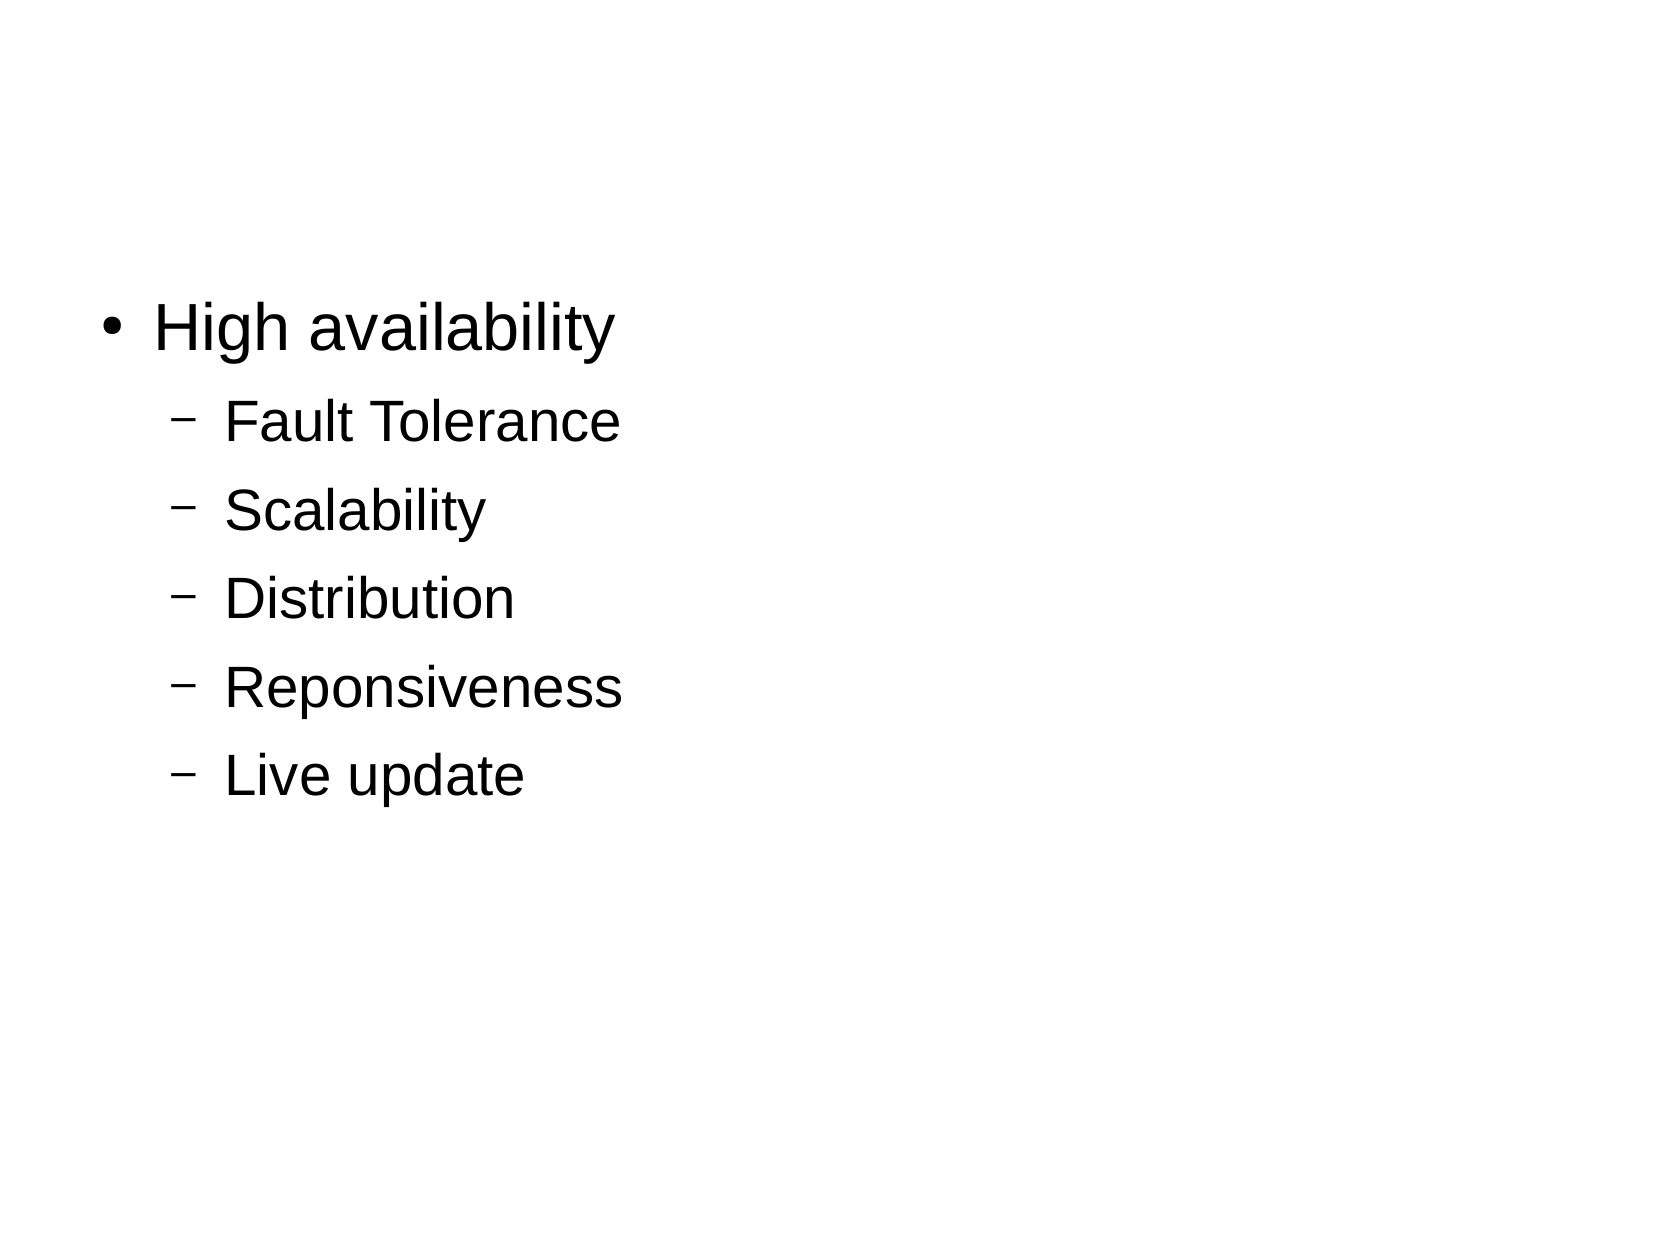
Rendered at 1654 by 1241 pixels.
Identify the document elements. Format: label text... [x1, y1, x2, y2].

list High availability Fault Tolerance Scalability Distribution Reponsiveness Live update [82, 290, 1571, 1010]
